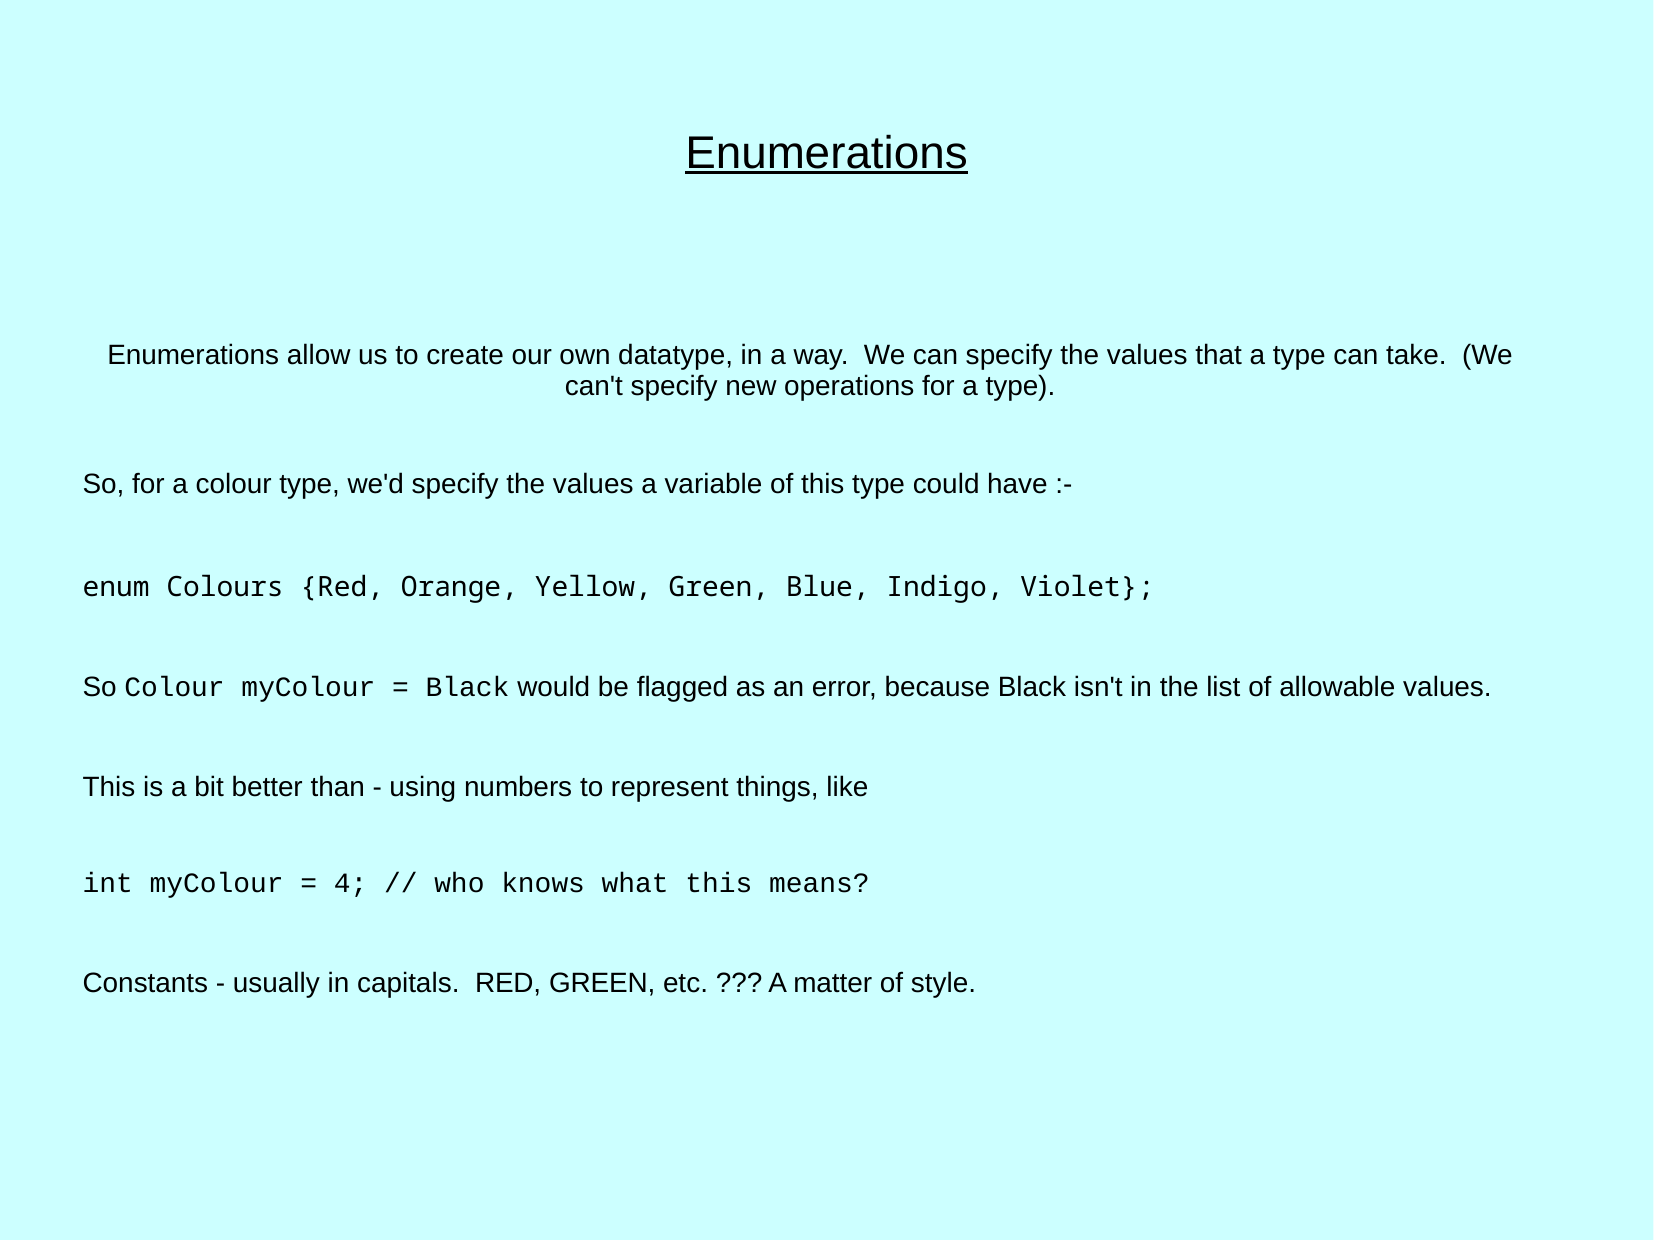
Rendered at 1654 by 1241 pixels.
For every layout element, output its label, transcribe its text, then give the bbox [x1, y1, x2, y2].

list Enumerations allow us to create our own datatype, in a way. We can specify the values that a type can take. (We can't specify new operations for a type). So, for a colour type, we'd specify the values a variable of this type could have :- enum Colours {Red, Orange, Yellow, Green, Blue, Indigo, Violet}; So Colour myColour = Black would be flagged as an error, because Black isn't in the list of allowable values. This is a bit better than - using numbers to represent things, like int myColour = 4; // who knows what this means? Constants - usually in capitals. RED, GREEN, etc. ??? A matter of style. [82, 290, 1538, 1010]
title Enumerations [82, 49, 1571, 257]
